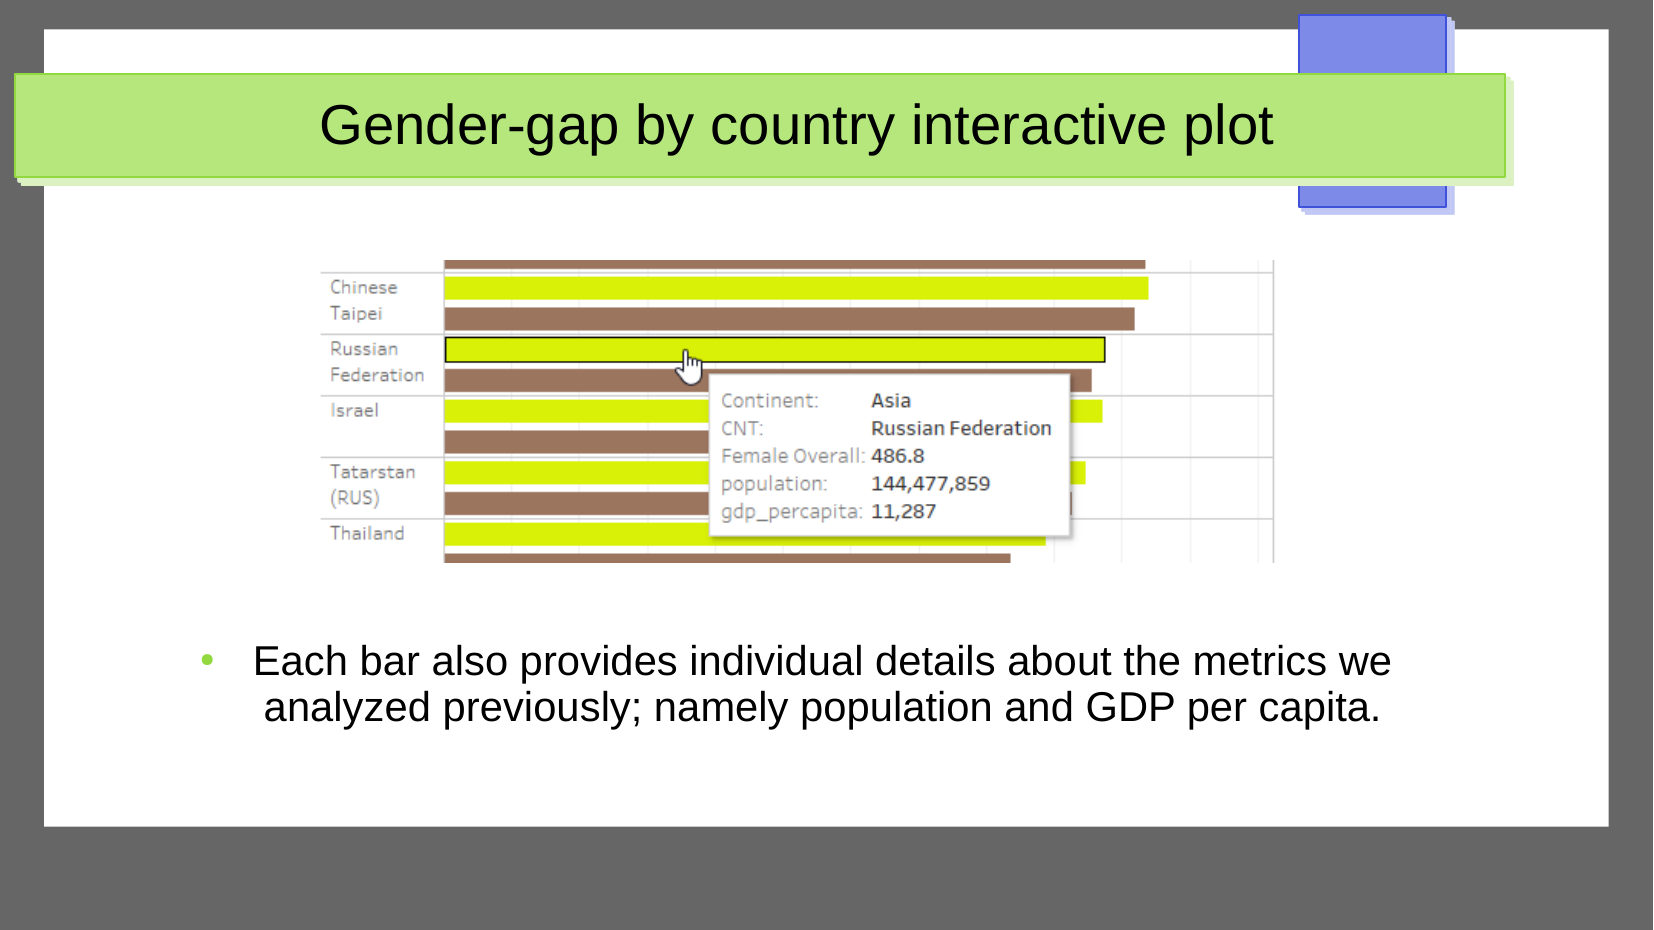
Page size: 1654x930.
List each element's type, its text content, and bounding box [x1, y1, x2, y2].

list Each bar also provides individual details about the metrics we analyzed previously; namely population and GDP per capita. [112, 637, 1463, 788]
title Gender-gap by country interactive plot [88, 73, 1506, 178]
picture [275, 260, 1276, 563]
